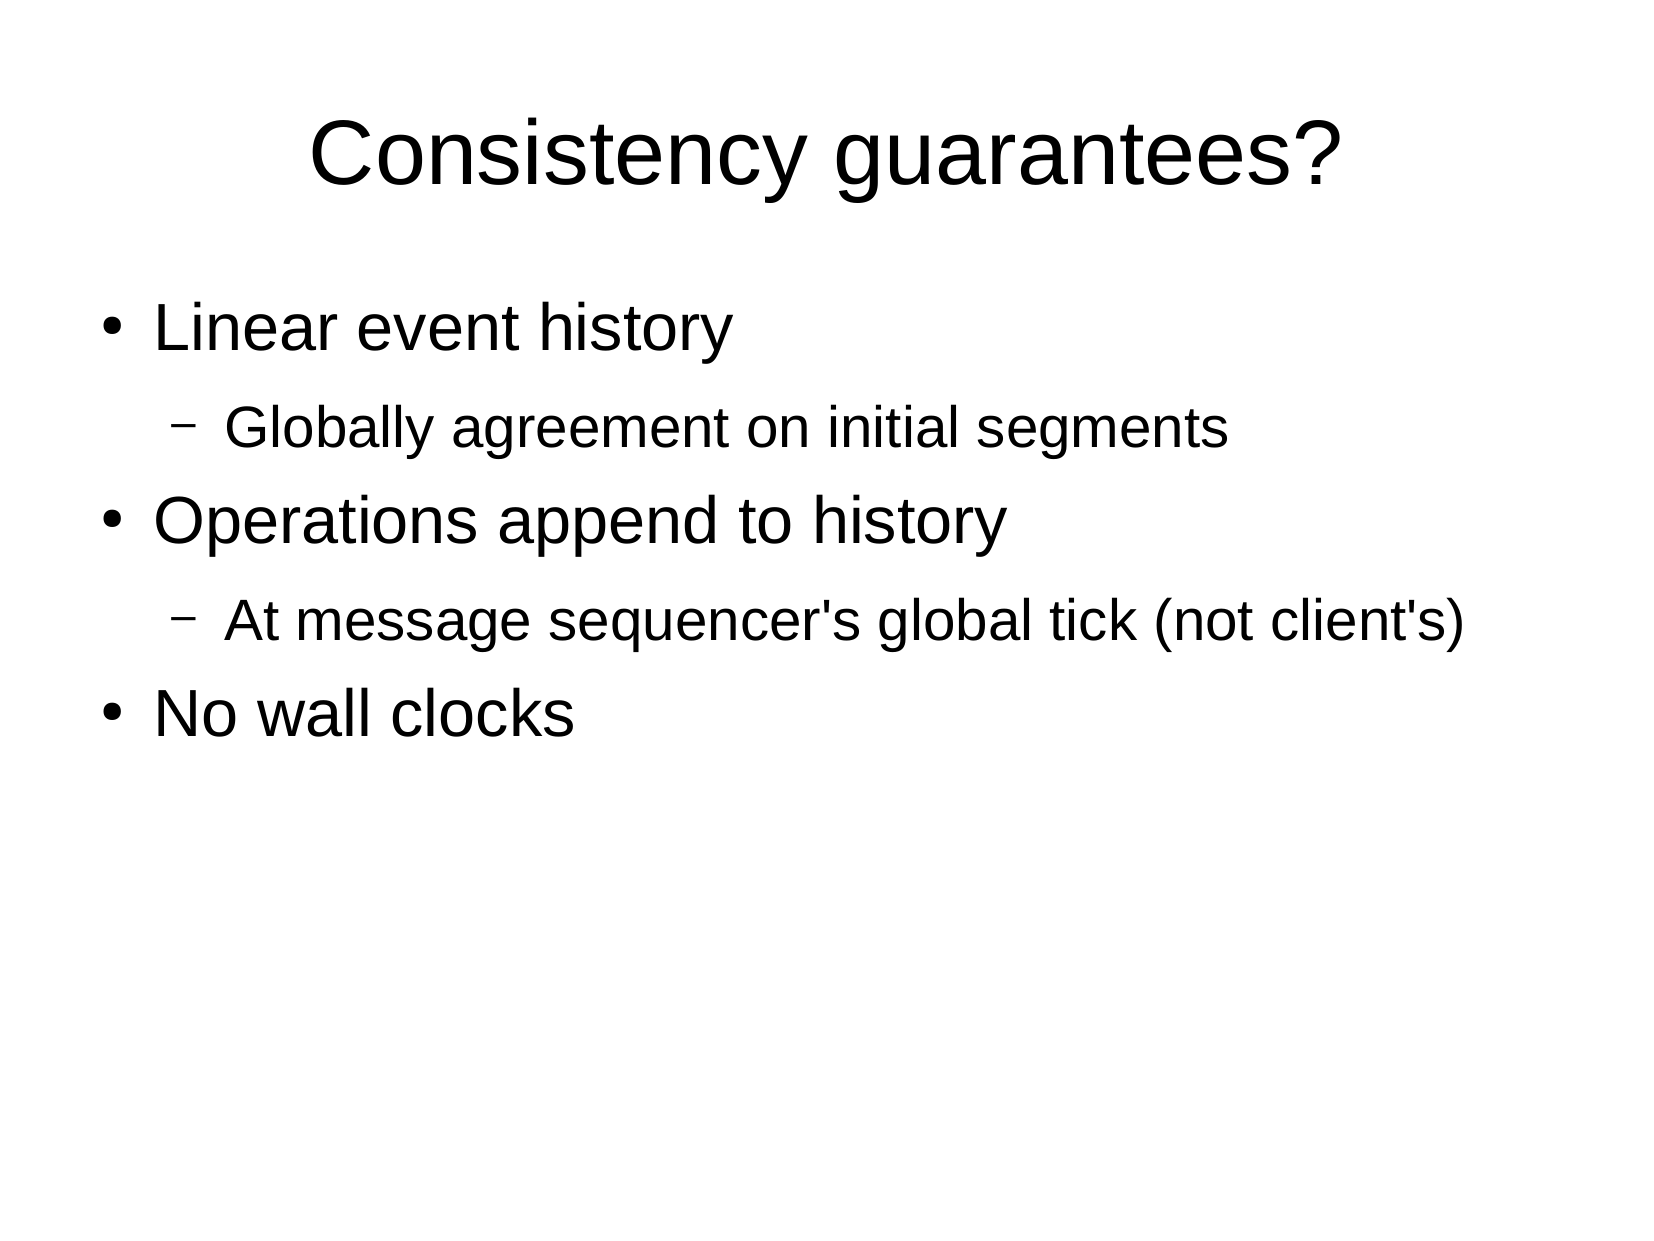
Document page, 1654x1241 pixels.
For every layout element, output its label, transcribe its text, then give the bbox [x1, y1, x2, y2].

list Linear event history Globally agreement on initial segments Operations append to history At message sequencer's global tick (not client's) No wall clocks [82, 290, 1538, 1010]
title Consistency guarantees? [82, 49, 1571, 257]
